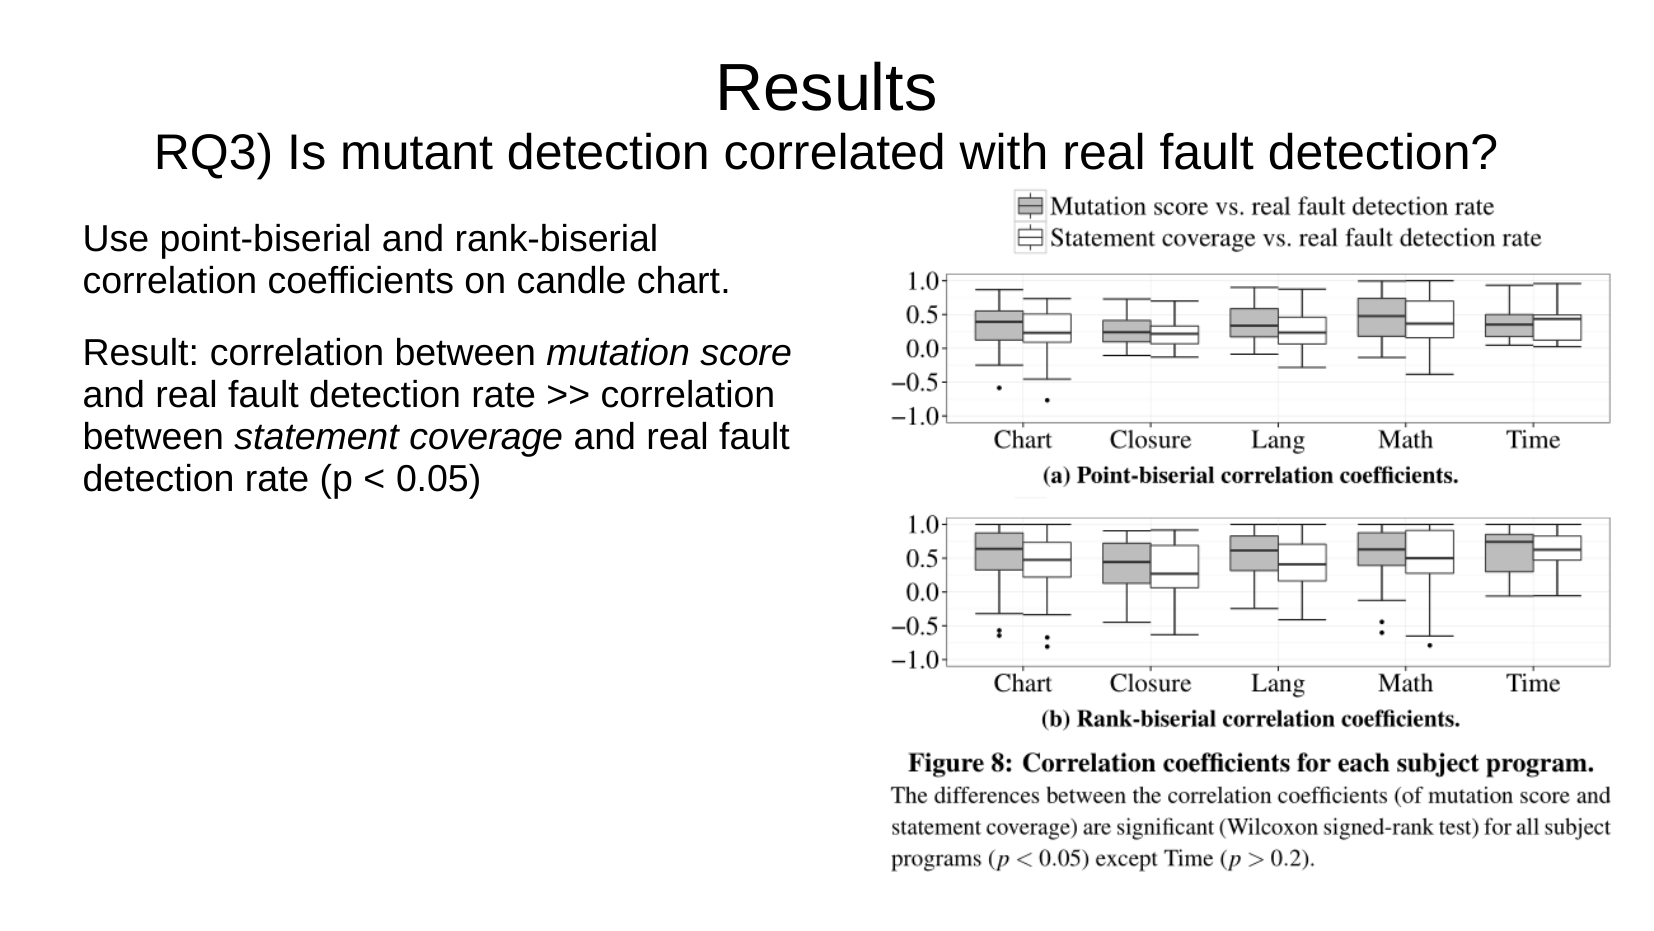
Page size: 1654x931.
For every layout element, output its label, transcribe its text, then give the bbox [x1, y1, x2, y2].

title Results RQ3) Is mutant detection correlated with real fault detection? [82, 37, 1571, 193]
list Use point-biserial and rank-biserial correlation coefficients on candle chart. Result: correlation between mutation score and real fault detection rate >> correlation between statement coverage and real fault detection rate (p < 0.05) [82, 217, 809, 758]
picture [885, 181, 1621, 877]
